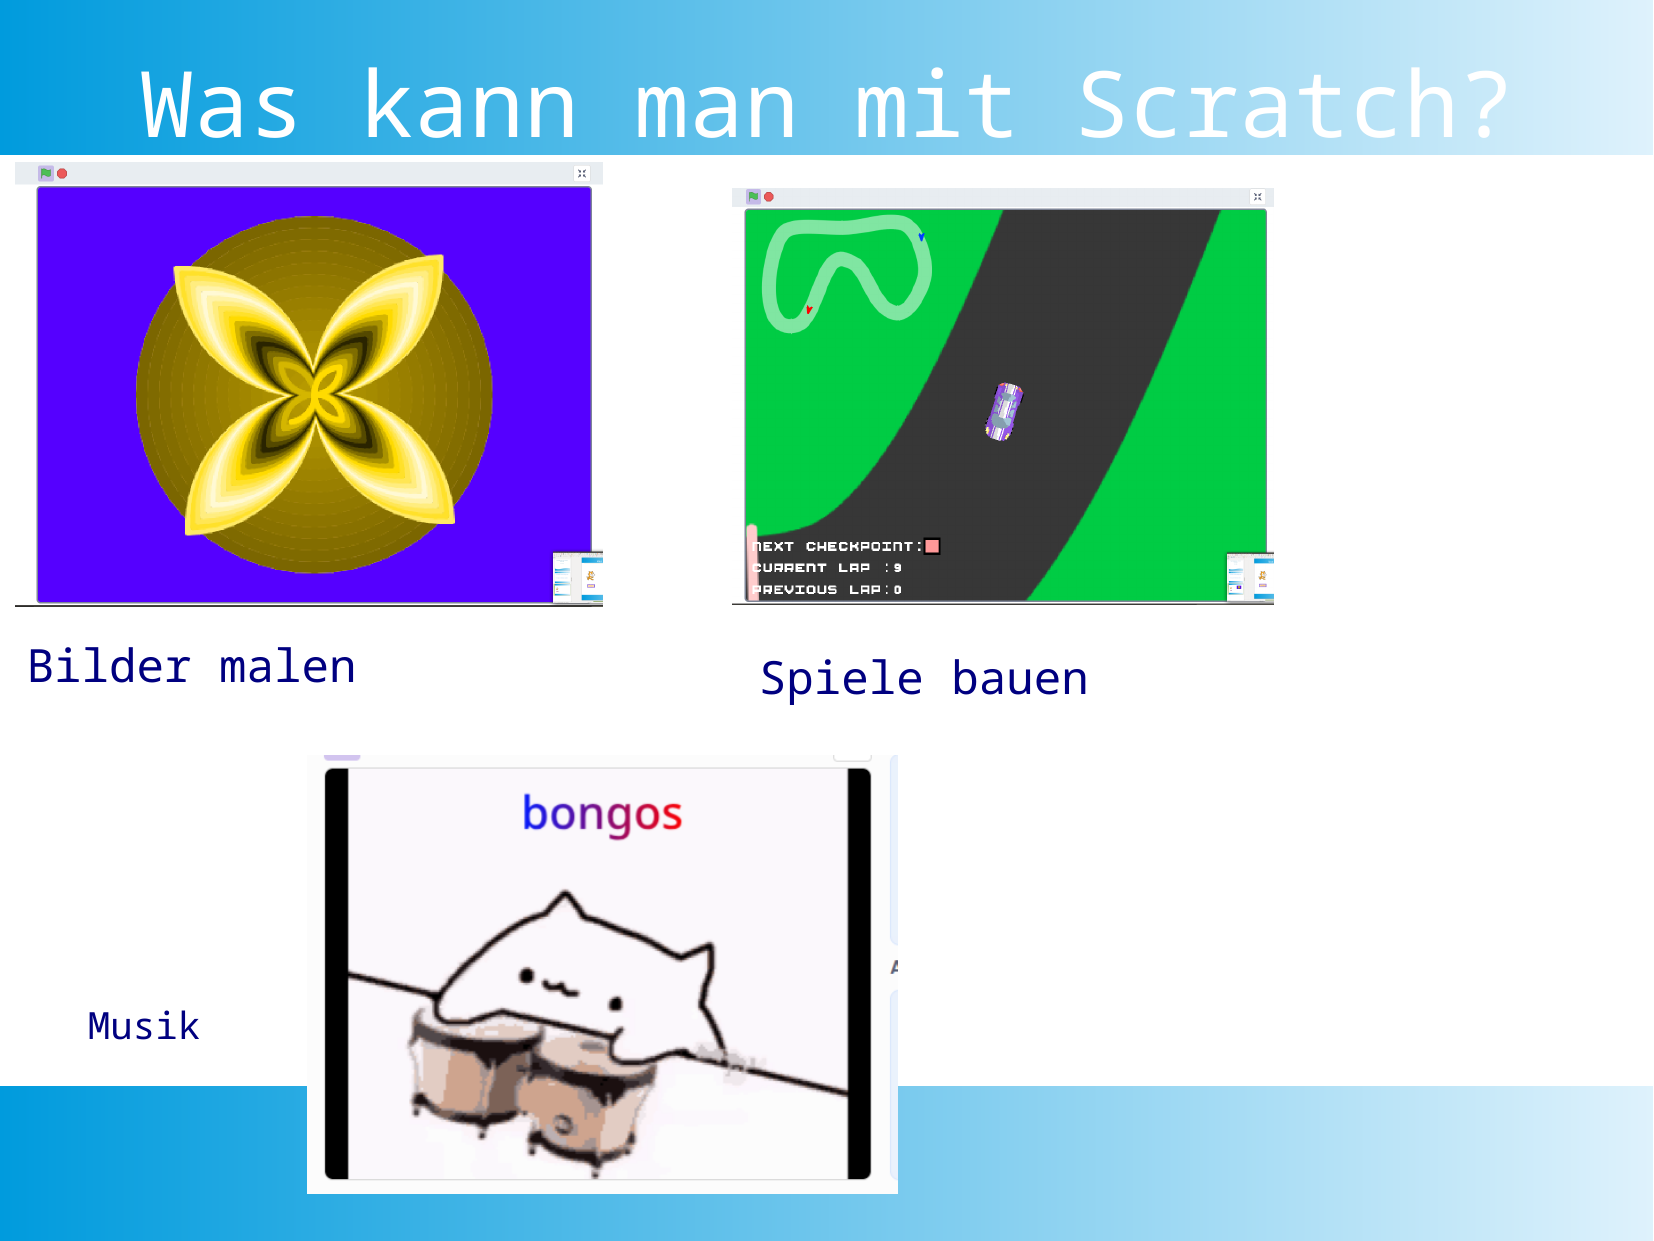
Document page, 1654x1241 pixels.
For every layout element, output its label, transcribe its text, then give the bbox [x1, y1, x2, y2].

text_box Musik [73, 992, 307, 1074]
title Was kann man mit Scratch? [82, 40, 1571, 163]
picture [15, 162, 603, 607]
text_box Spiele bauen [744, 637, 1193, 714]
picture [732, 188, 1274, 605]
picture [307, 755, 898, 1194]
text_box Bilder malen [11, 625, 461, 702]
